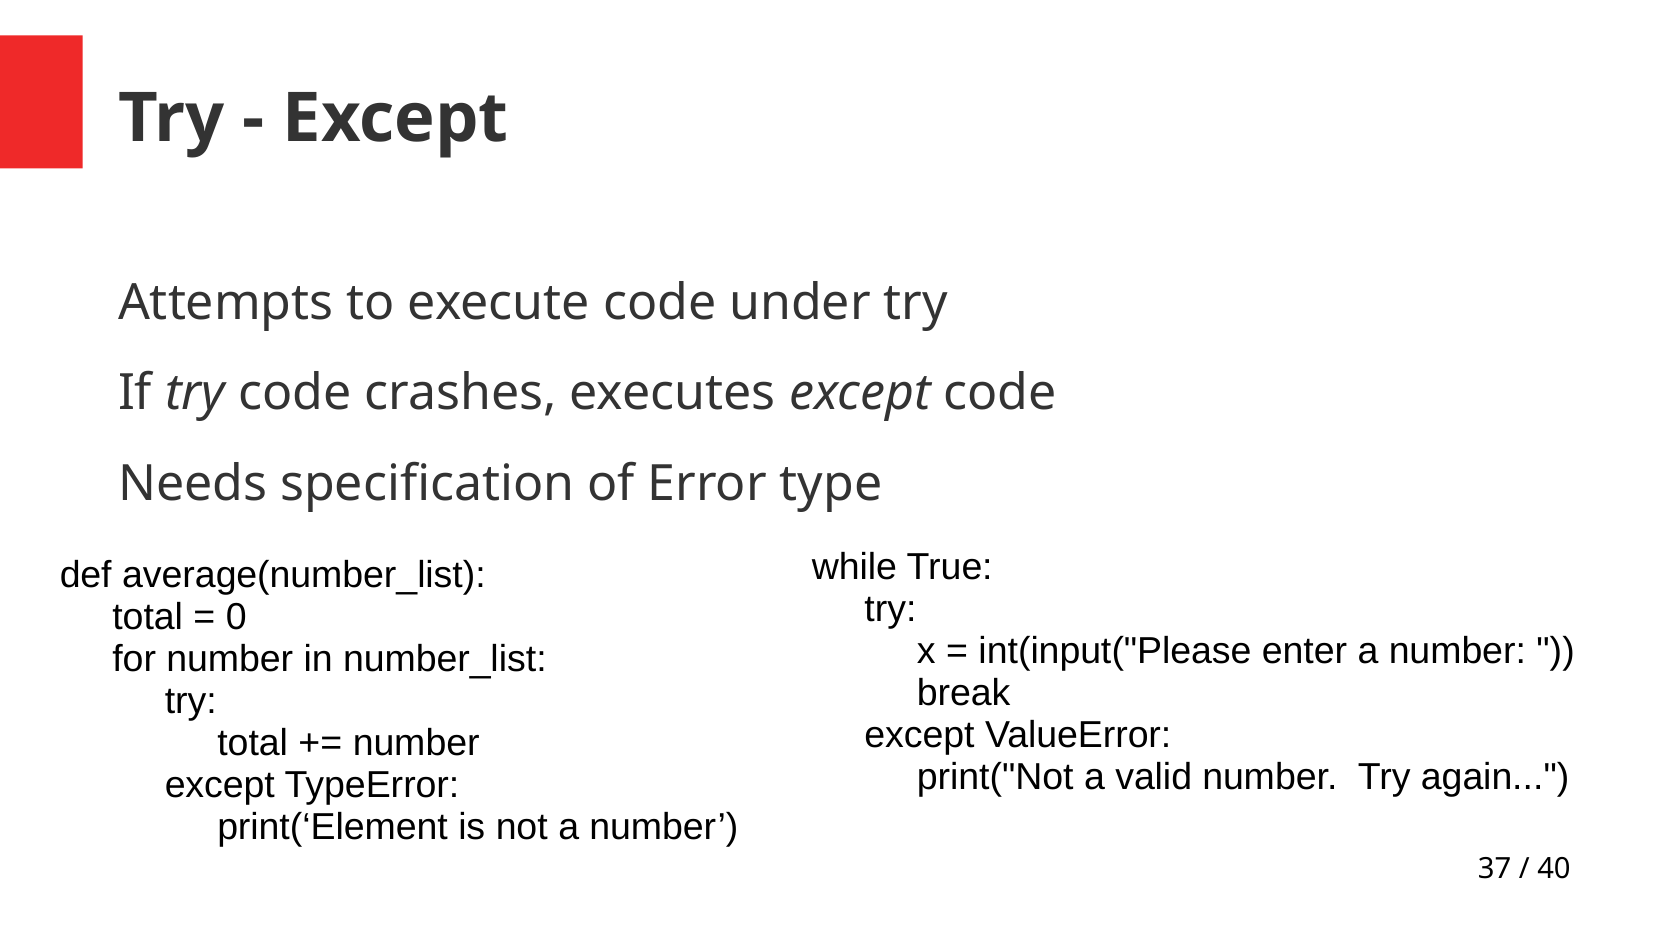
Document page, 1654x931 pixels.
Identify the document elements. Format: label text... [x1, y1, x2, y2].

text_box def average(number_list): total = 0 for number in number_list: try: total += number except TypeError: print(‘Element is not a number’) [45, 546, 871, 856]
list Attempts to execute code under try If try code crashes, executes except code Needs specification of Error type [118, 265, 1536, 546]
title Try - Except [118, 37, 1571, 193]
text_box while True: try: x = int(input("Please enter a number: ")) break except ValueError: print("Not a valid number. Try again...") [797, 538, 1591, 806]
